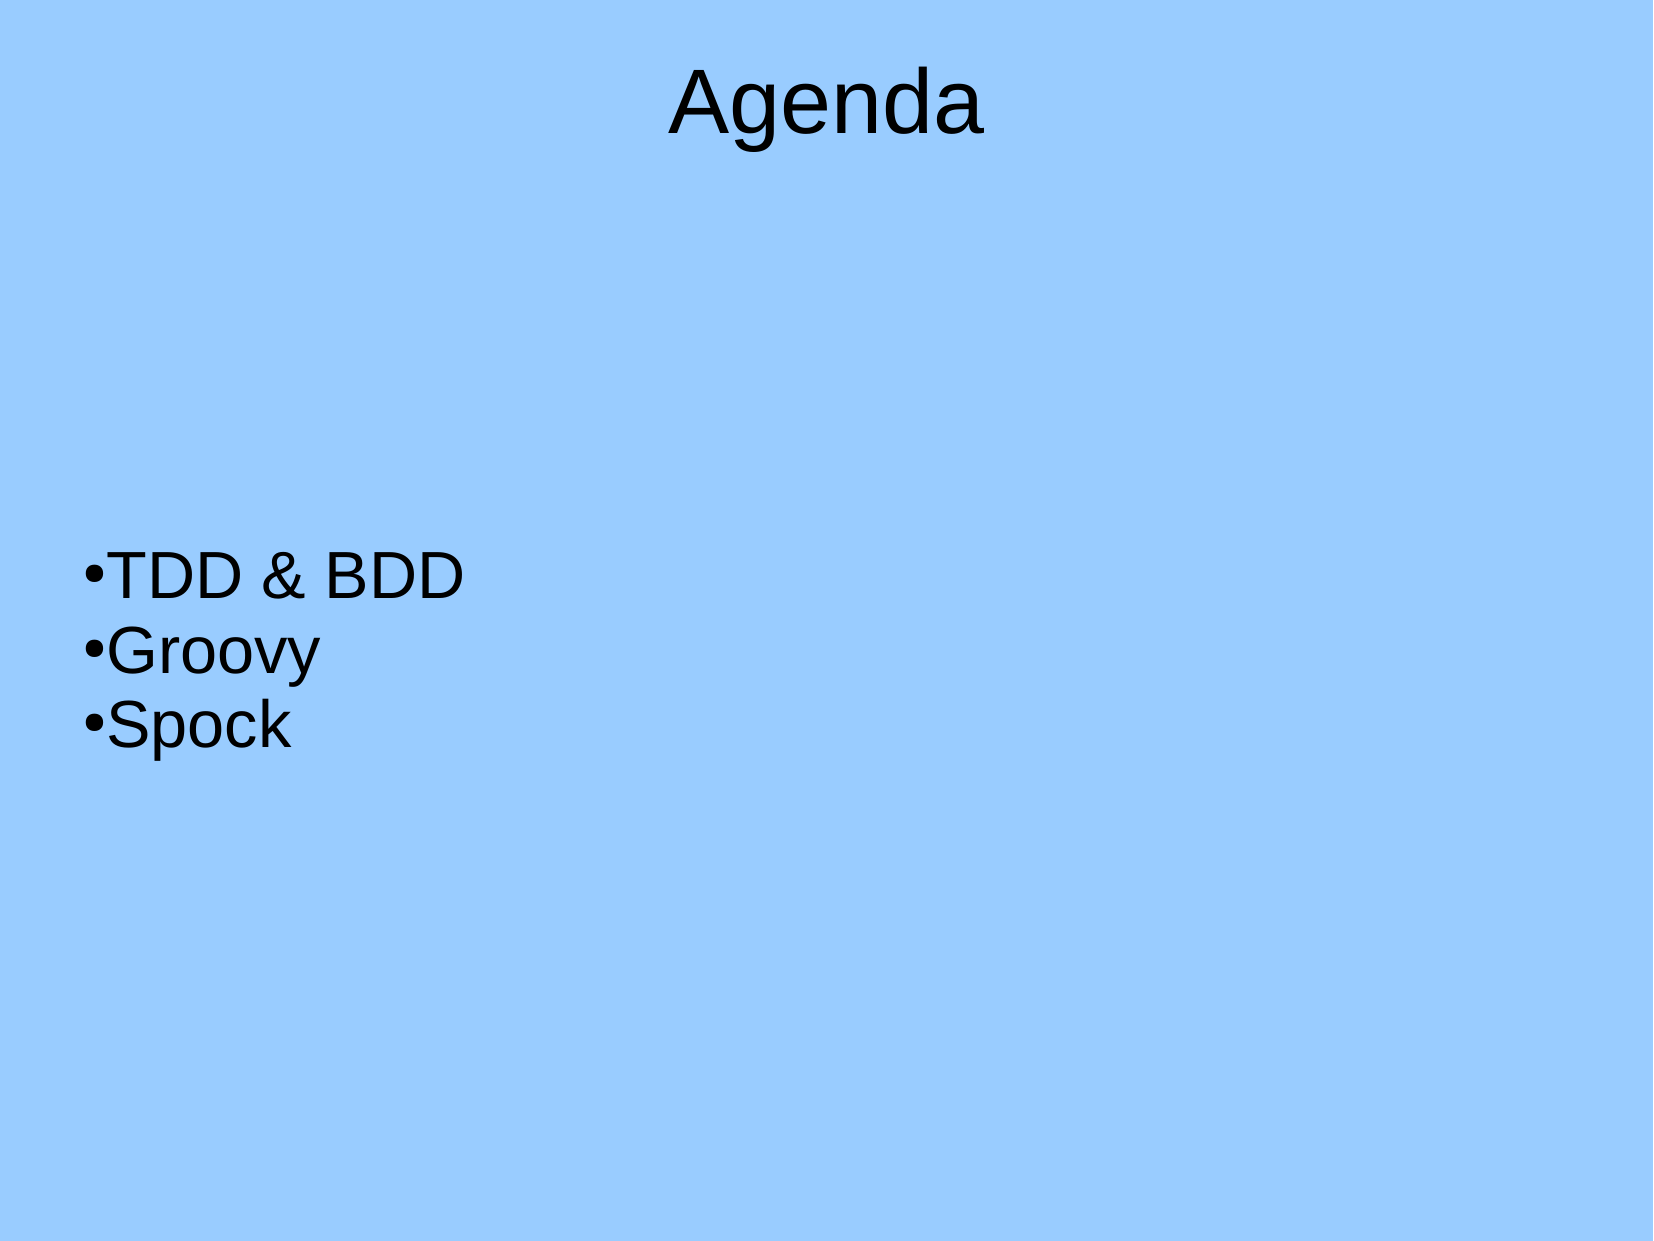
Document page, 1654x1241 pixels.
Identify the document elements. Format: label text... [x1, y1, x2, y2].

subtitle TDD & BDD Groovy Spock [82, 290, 1571, 1010]
title Agenda [82, 49, 1571, 257]
